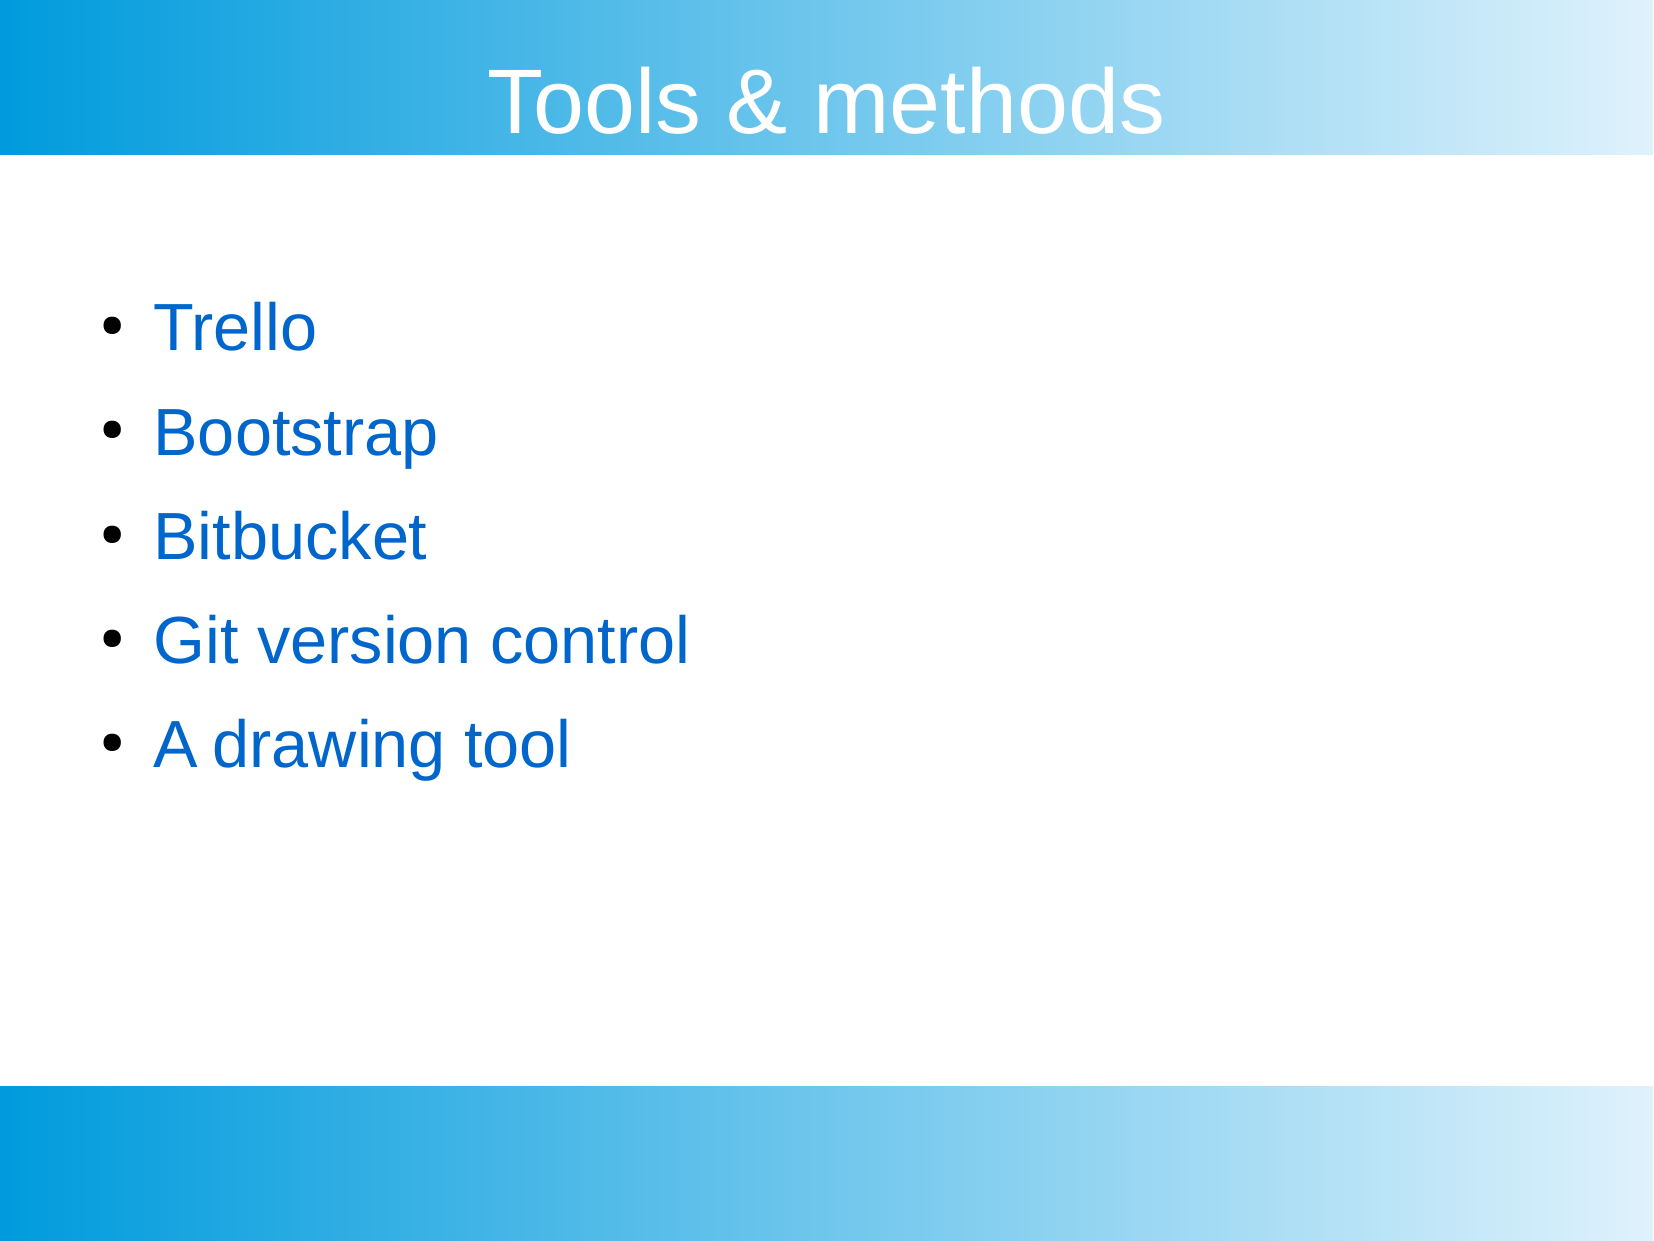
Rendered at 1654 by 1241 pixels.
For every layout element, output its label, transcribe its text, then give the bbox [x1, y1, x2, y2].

title Tools & methods [82, 49, 1571, 155]
list Trello Bootstrap Bitbucket Git version control A drawing tool [82, 290, 1571, 1010]
